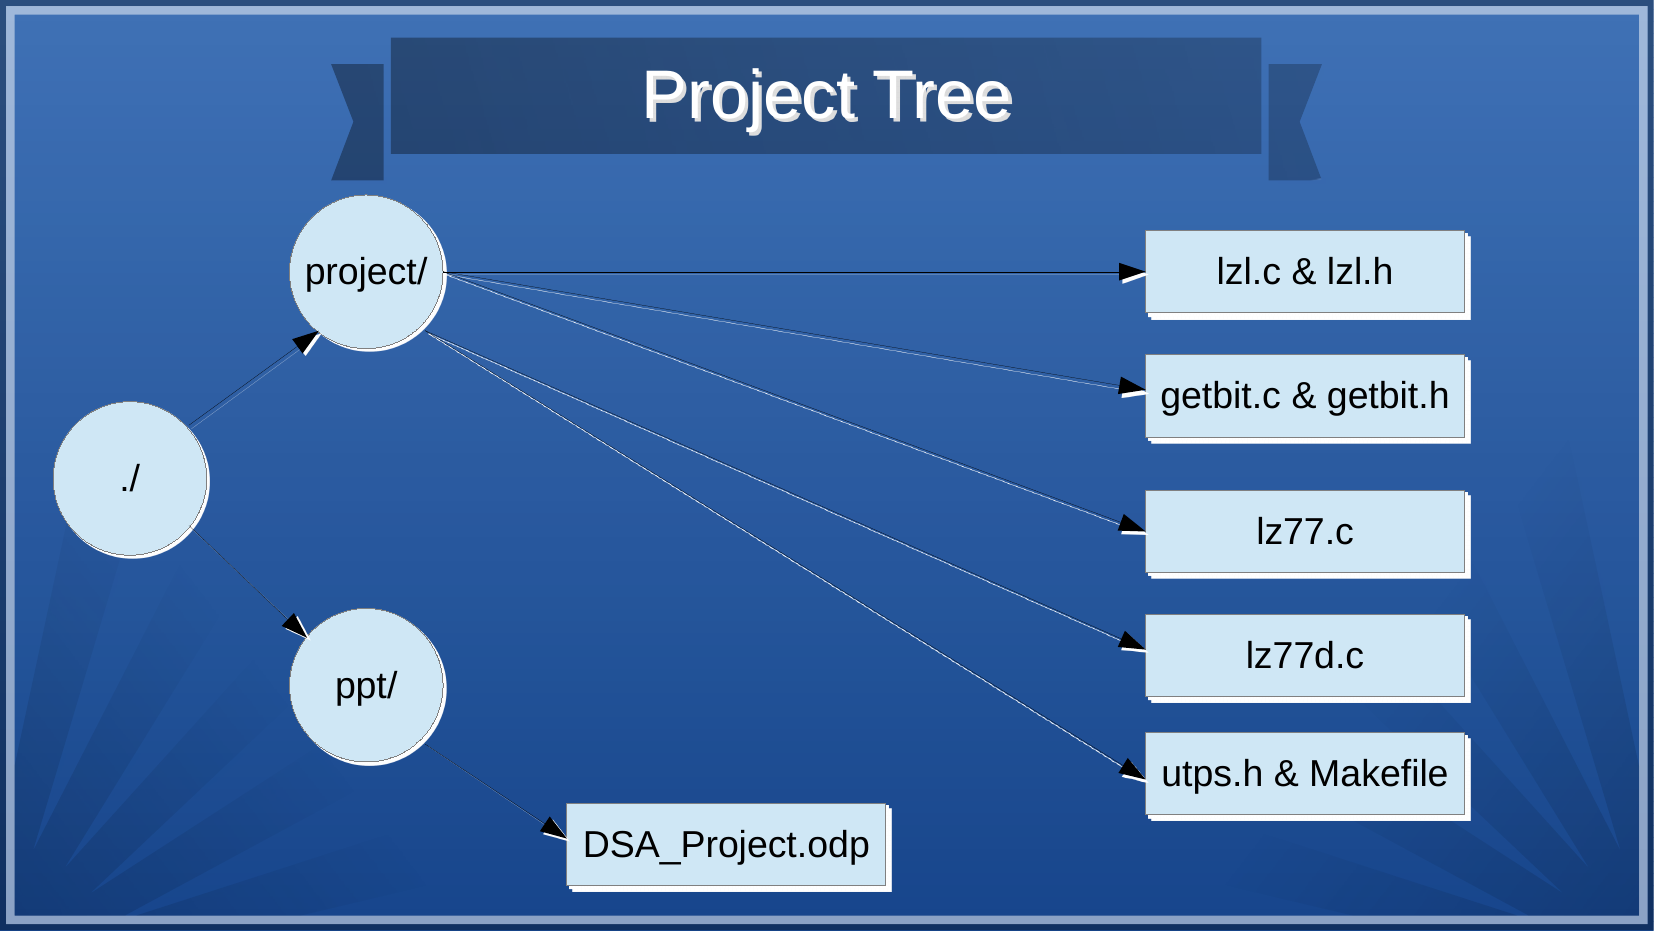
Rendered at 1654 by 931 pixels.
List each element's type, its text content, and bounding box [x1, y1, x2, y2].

text_box lz77d.c [1145, 614, 1465, 697]
text_box ./ [53, 401, 207, 556]
title Project Tree [389, 35, 1264, 154]
text_box getbit.c & getbit.h [1145, 354, 1465, 438]
text_box DSA_Project.odp [566, 803, 886, 886]
text_box lzl.c & lzl.h [1145, 230, 1465, 313]
text_box lz77.c [1145, 490, 1465, 573]
text_box ppt/ [289, 608, 444, 762]
text_box utps.h & Makefile [1145, 732, 1465, 815]
text_box project/ [289, 194, 444, 349]
